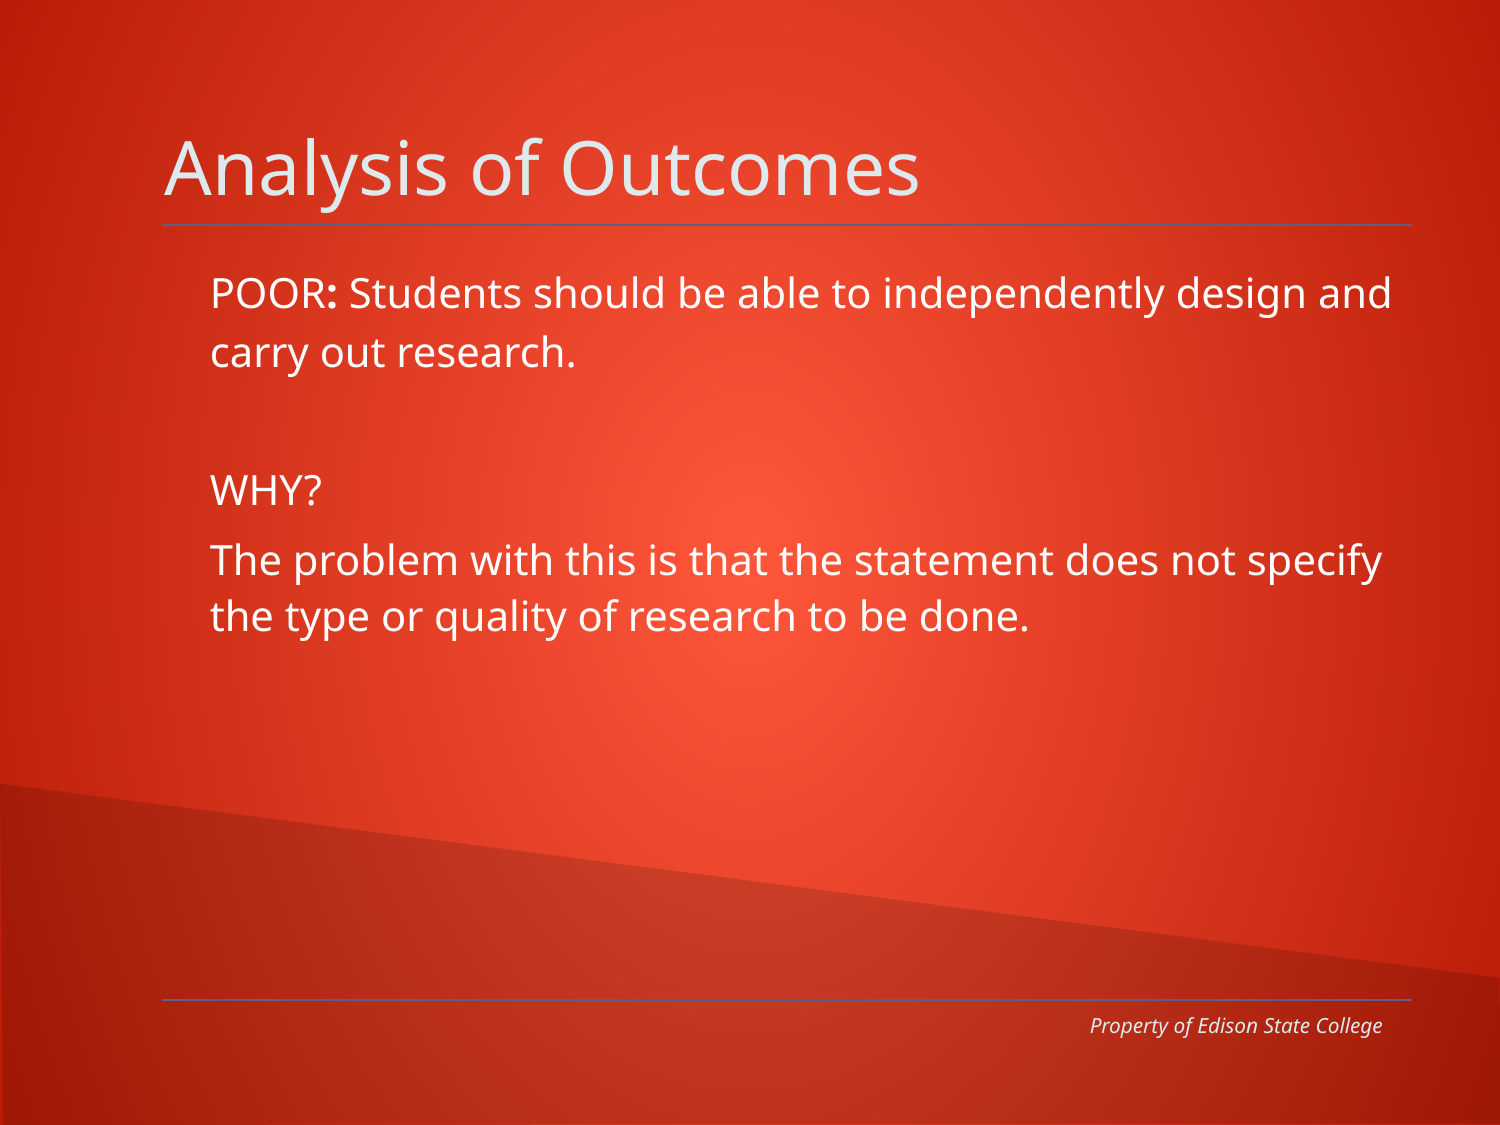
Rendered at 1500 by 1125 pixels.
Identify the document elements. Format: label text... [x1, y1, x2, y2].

list POOR: Students should be able to independently design and carry out research. WHY? The problem with this is that the statement does not specify the type or quality of research to be done. [150, 237, 1425, 988]
title Analysis of Outcomes [150, 45, 1425, 233]
footer Property of Edison State College [1074, 987, 1463, 1063]
